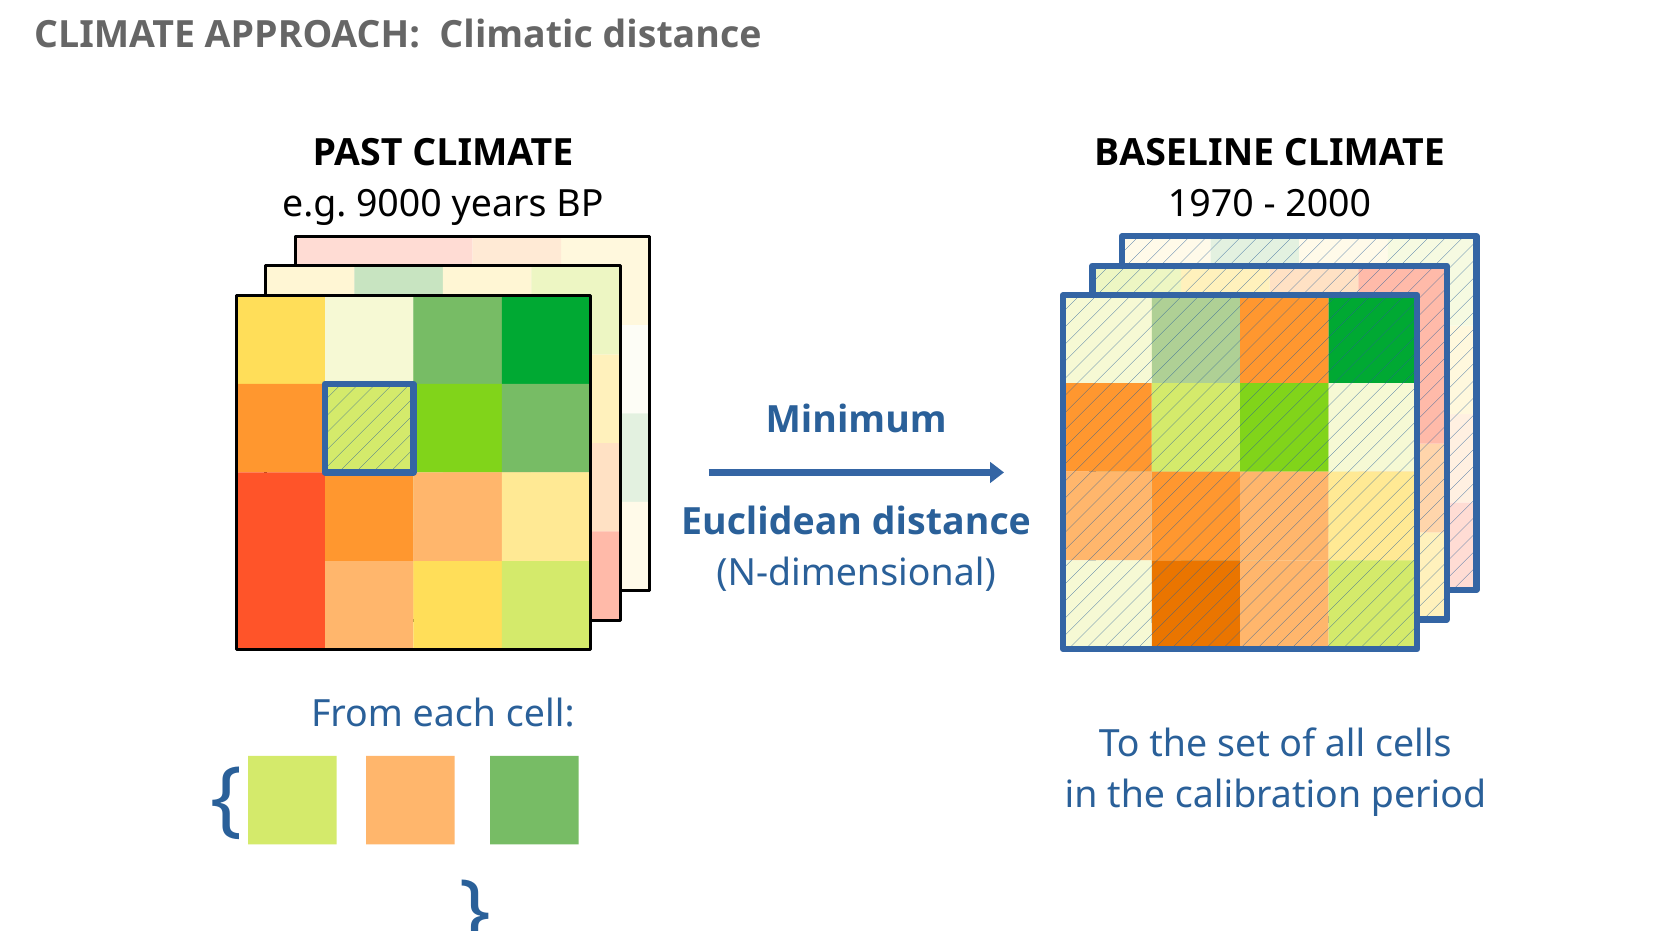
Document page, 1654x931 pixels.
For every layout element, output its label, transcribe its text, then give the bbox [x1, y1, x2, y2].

text_box BASELINE CLIMATE 1970 - 2000 [1062, 118, 1477, 236]
text_box To the set of all cells in the calibration period [980, 708, 1571, 827]
text_box [238, 297, 589, 648]
text_box [490, 755, 579, 845]
text_box [1062, 295, 1418, 649]
text_box [267, 267, 619, 619]
text_box [366, 755, 455, 845]
text_box PAST CLIMATE e.g. 9000 years BP [236, 118, 650, 235]
text_box Minimum Euclidean distance (N-dimensional) [649, 385, 1061, 605]
text_box [295, 236, 650, 591]
text_box CLIMATE APPROACH: Climatic distance [0, 0, 1654, 117]
text_box [248, 755, 337, 845]
text_box From each cell: { ; ; … } [147, 679, 739, 916]
text_box [1092, 236, 1477, 620]
